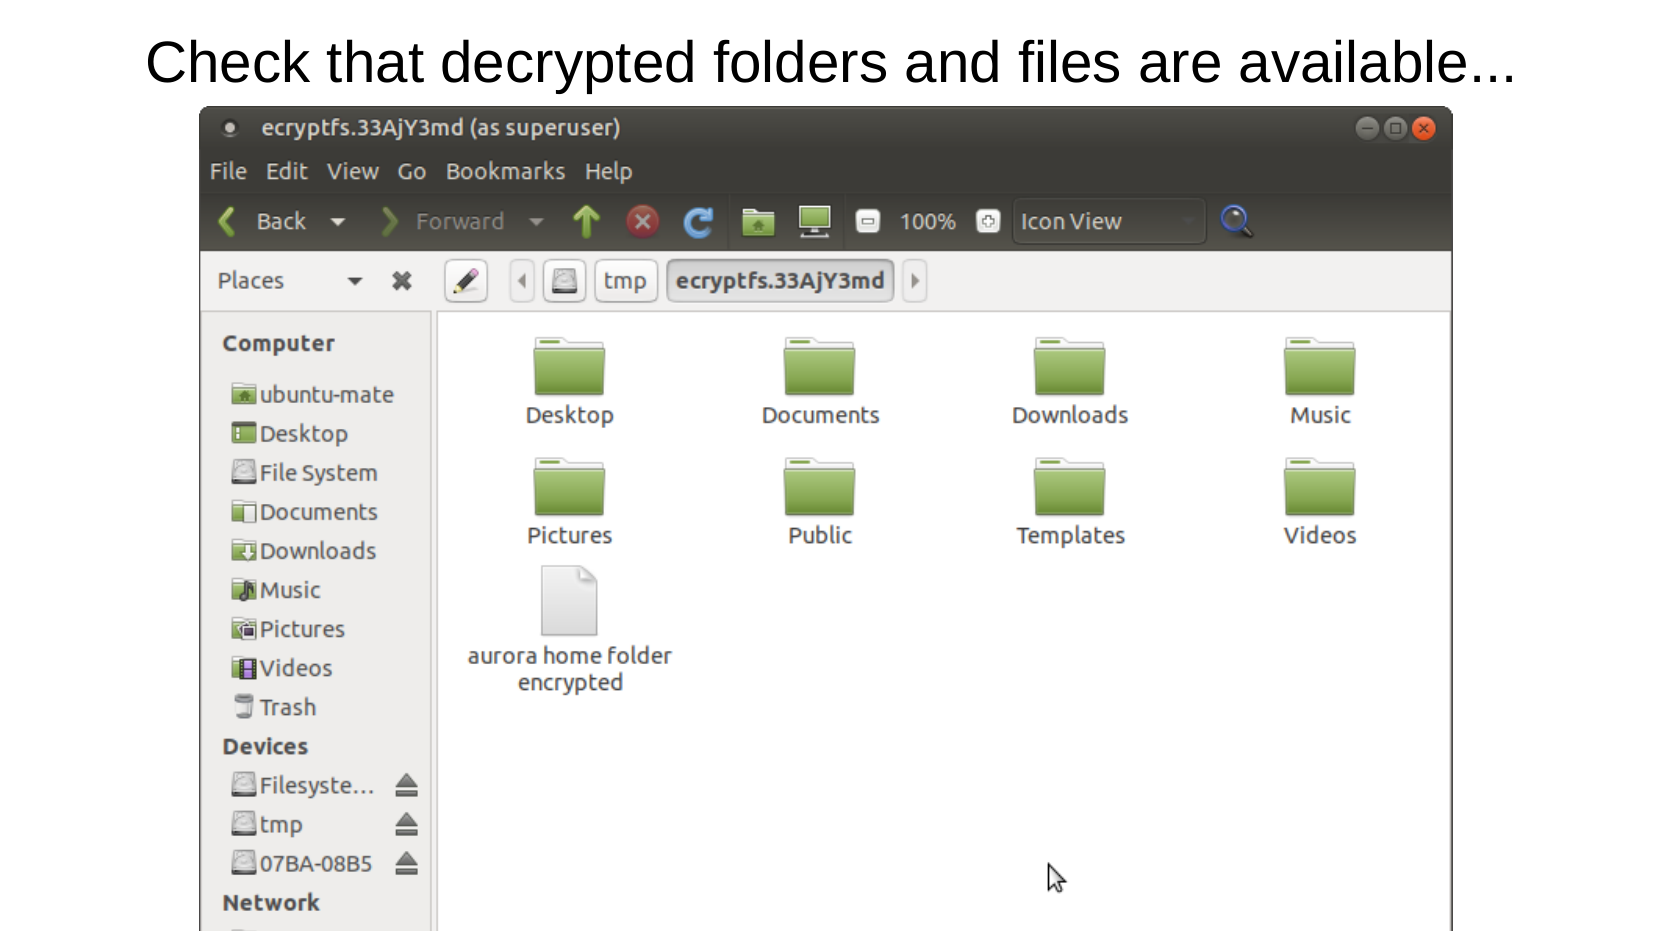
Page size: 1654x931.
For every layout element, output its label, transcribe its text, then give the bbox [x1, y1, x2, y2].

picture [199, 106, 1453, 931]
title Check that decrypted folders and files are available... [0, 17, 1630, 107]
